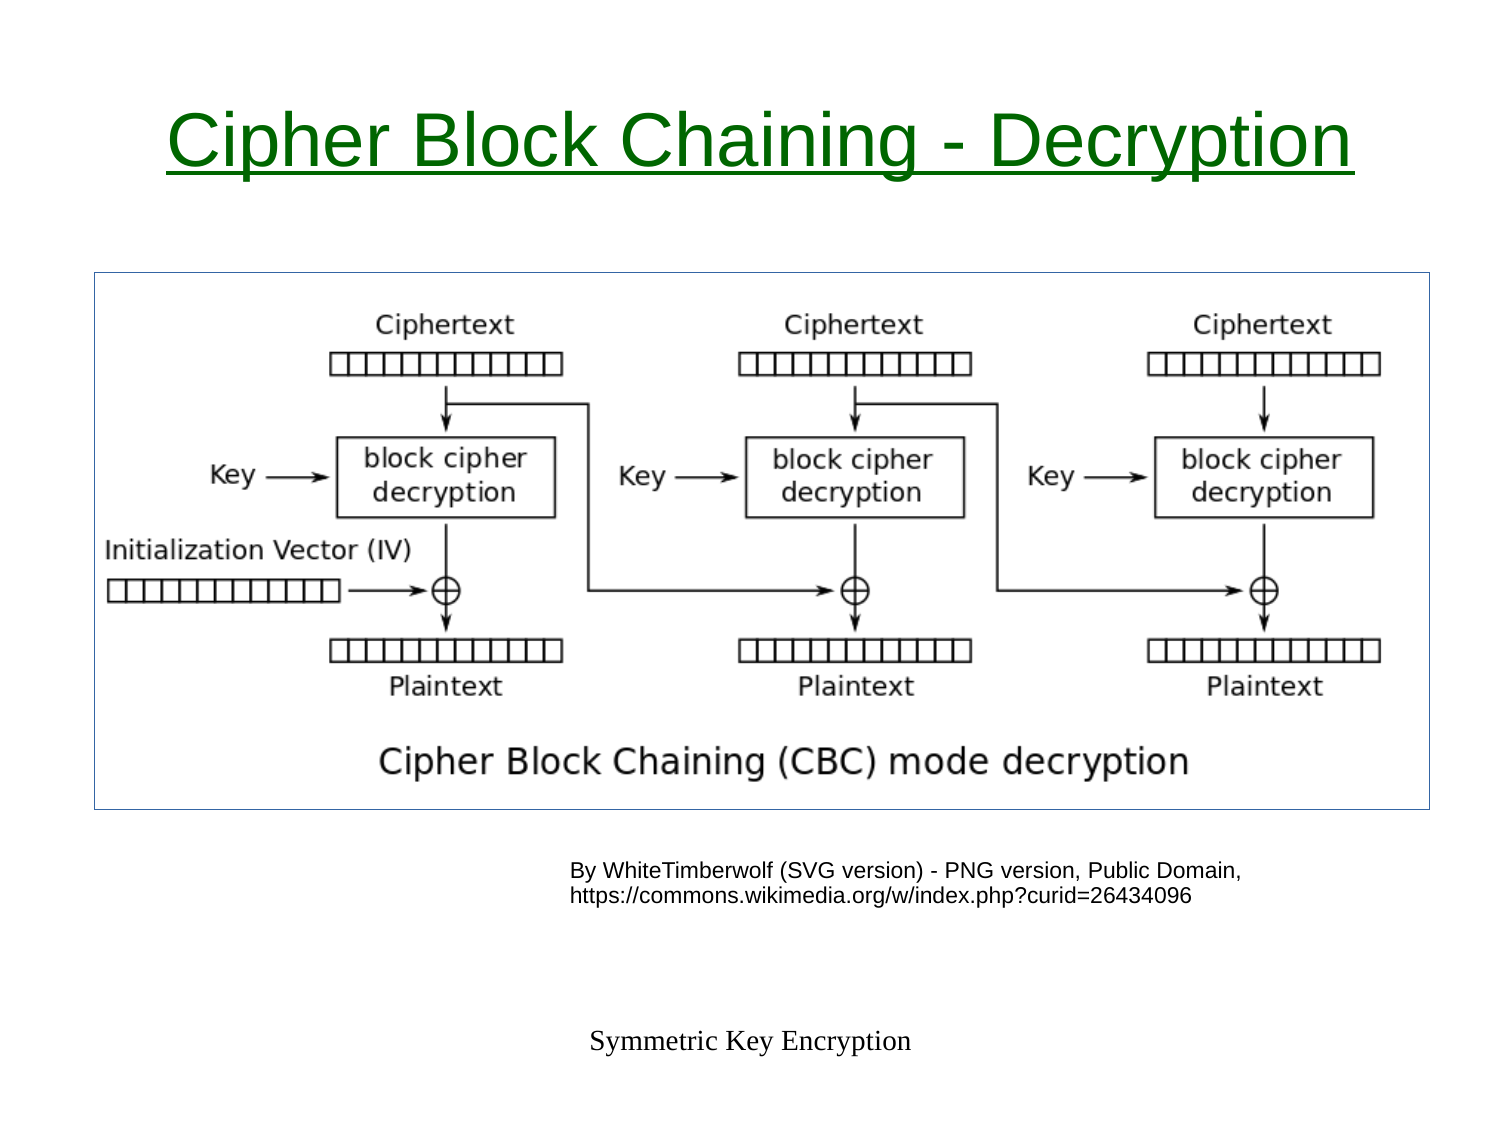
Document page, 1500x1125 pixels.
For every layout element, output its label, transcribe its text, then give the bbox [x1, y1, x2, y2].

text_box By WhiteTimberwolf (SVG version) - PNG version, Public Domain, https://commons.wikimedia.org/w/index.php?curid=26434096 [555, 850, 1406, 922]
picture [94, 272, 1430, 810]
title Cipher Block Chaining - Decryption [75, 44, 1447, 236]
